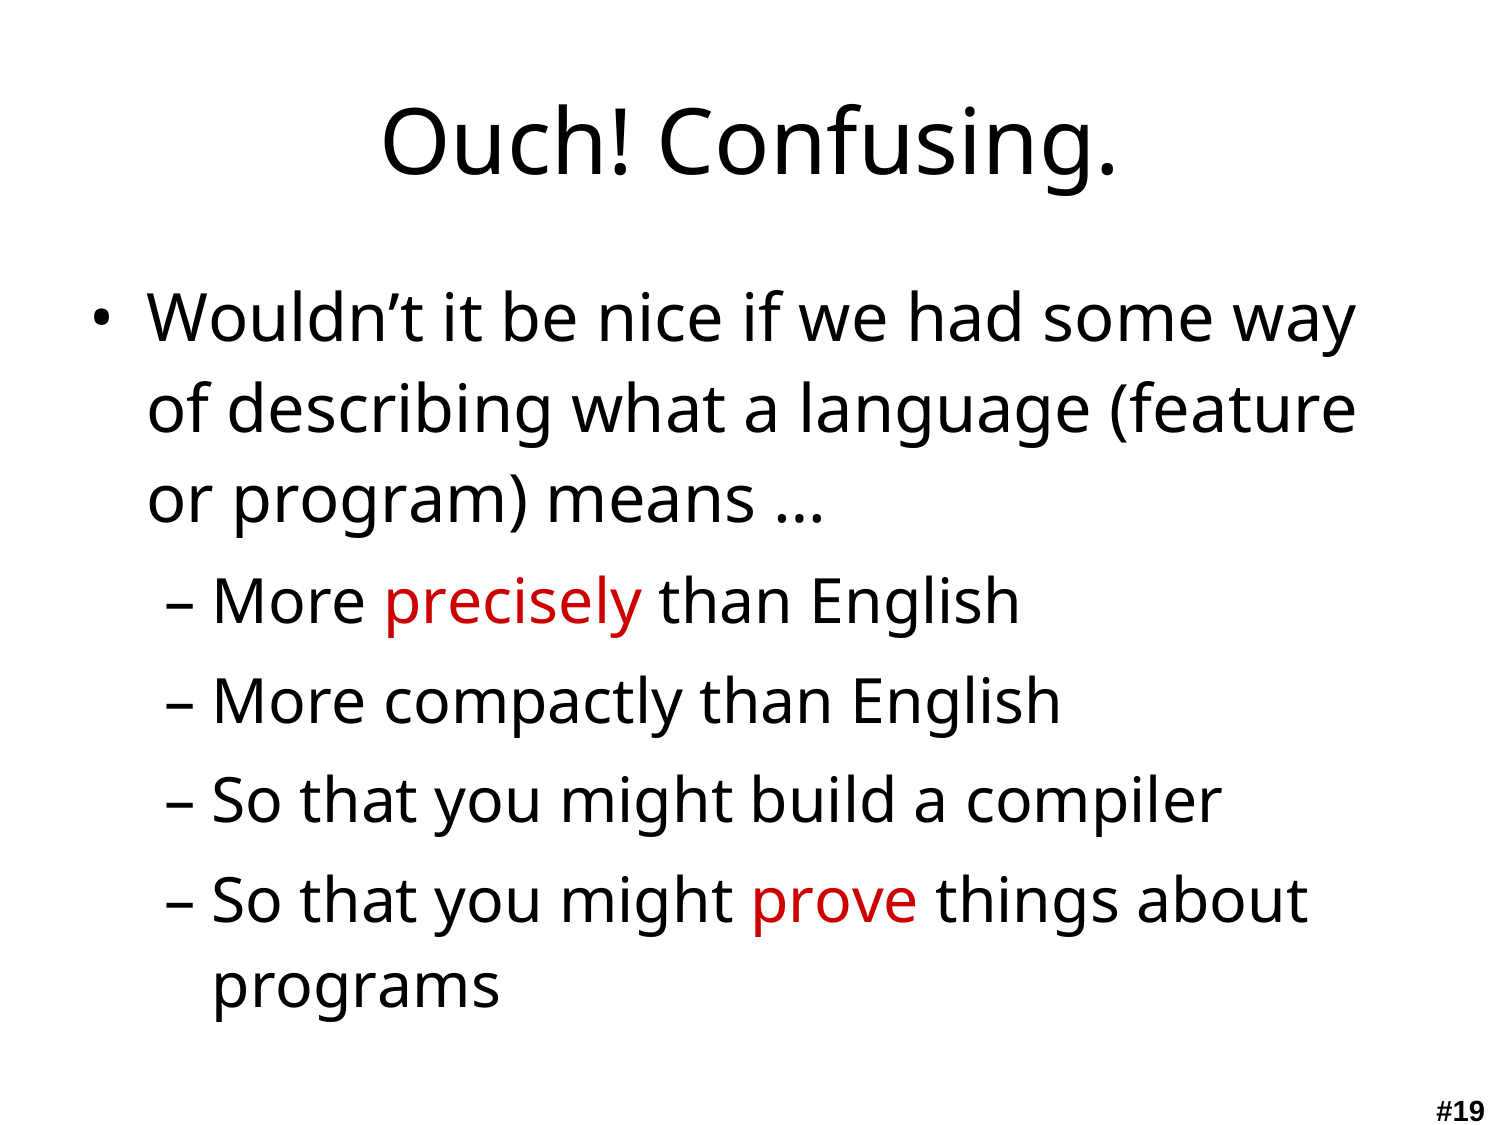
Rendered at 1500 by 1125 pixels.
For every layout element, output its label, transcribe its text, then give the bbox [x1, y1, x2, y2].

title Ouch! Confusing. [75, 45, 1426, 233]
list Wouldn’t it be nice if we had some way of describing what a language (feature or program) means … More precisely than English More compactly than English So that you might build a compiler So that you might prove things about programs [75, 262, 1426, 1020]
